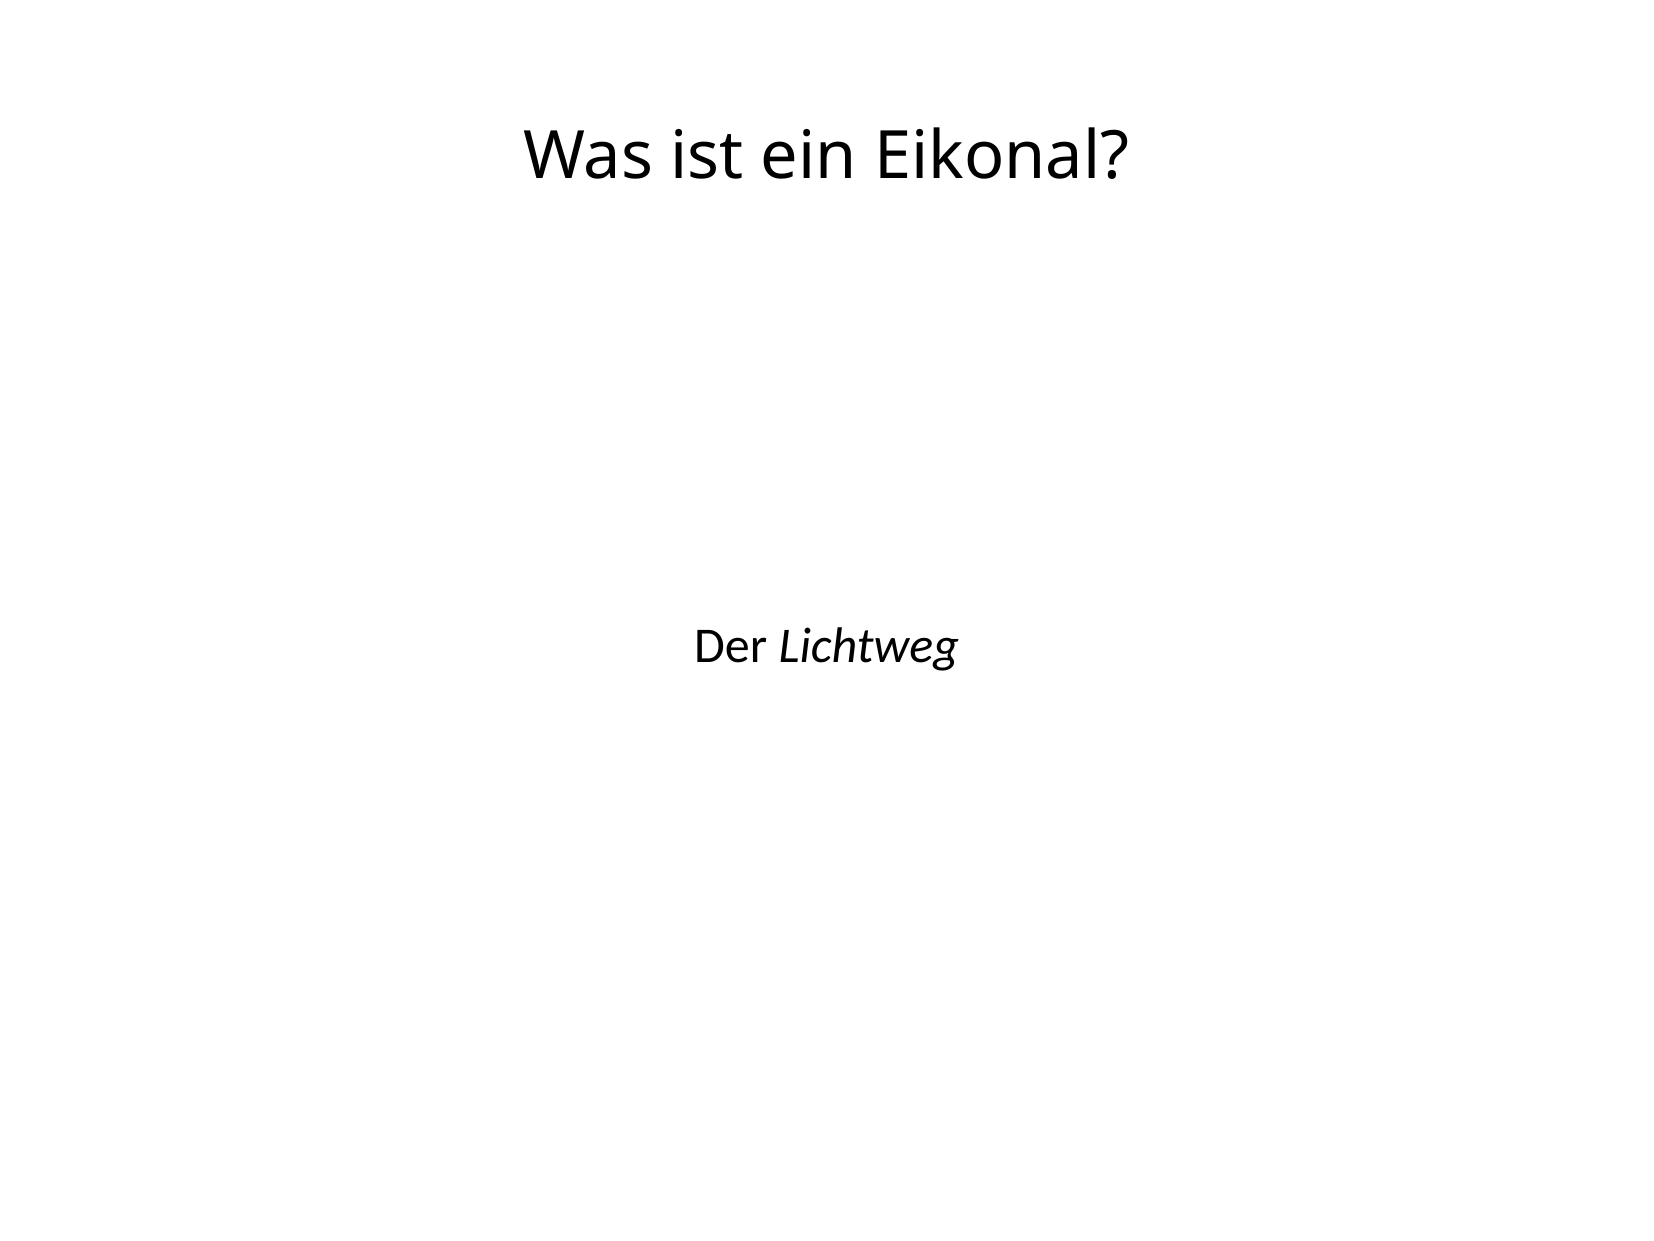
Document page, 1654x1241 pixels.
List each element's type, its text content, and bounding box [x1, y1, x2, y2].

title Was ist ein Eikonal? [82, 49, 1571, 257]
subtitle Der Lichtweg [82, 290, 1571, 1010]
